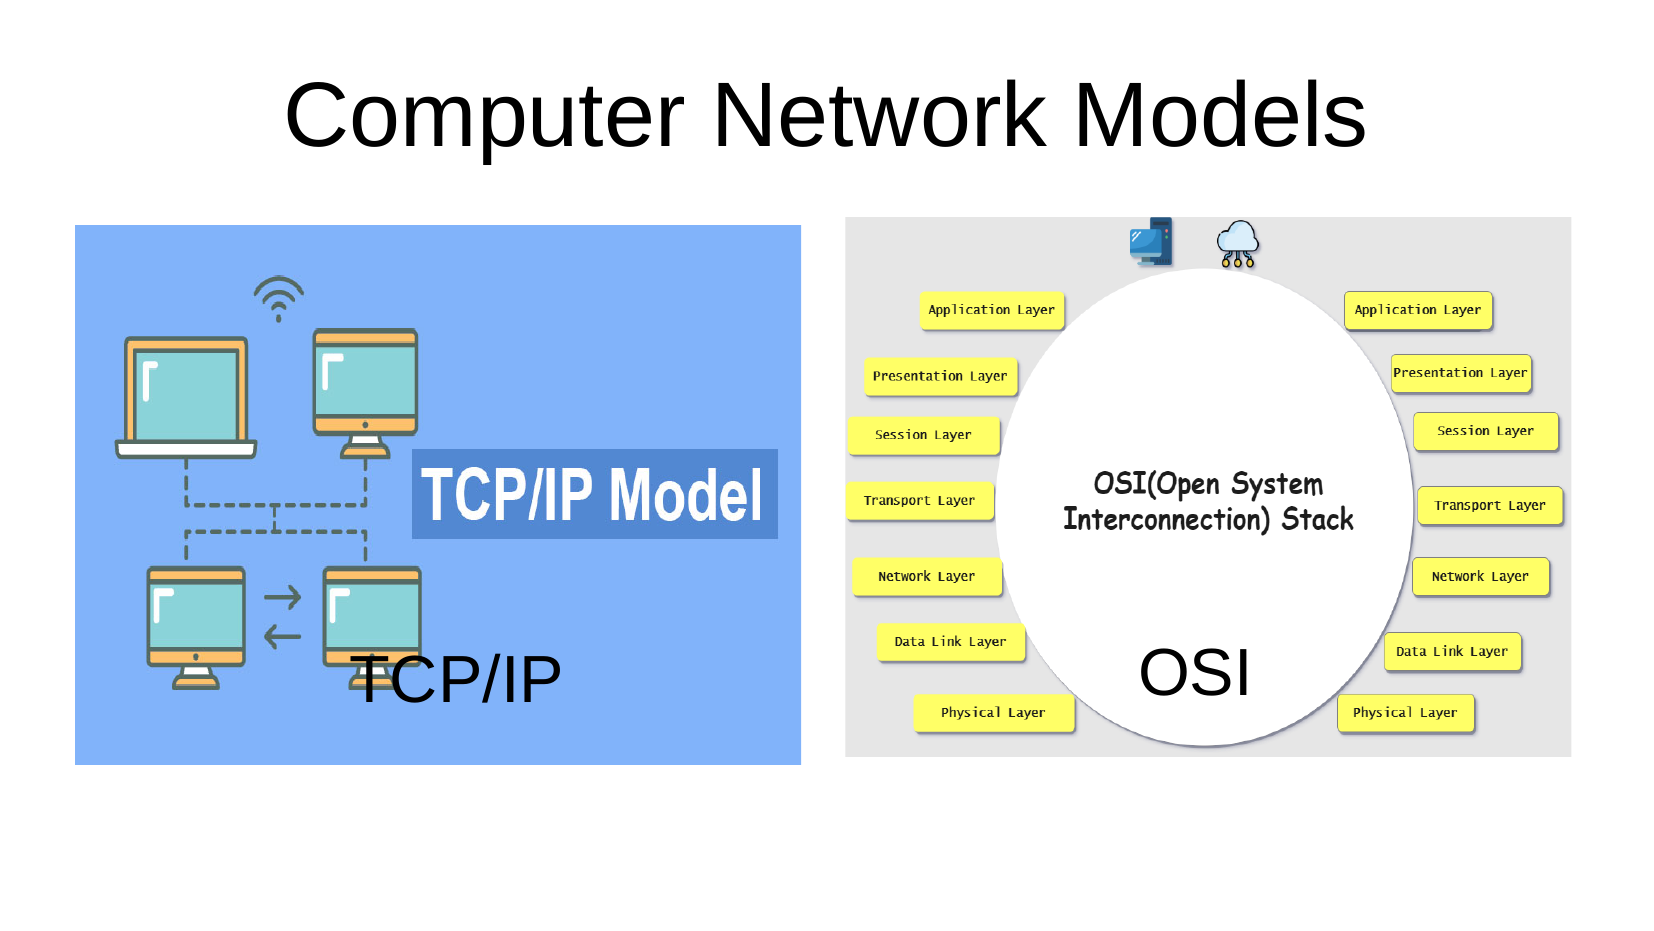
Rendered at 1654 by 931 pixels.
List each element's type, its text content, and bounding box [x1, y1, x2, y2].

list OSI [845, 217, 1572, 758]
list TCP/IP [75, 225, 802, 765]
title Computer Network Models [82, 37, 1571, 193]
